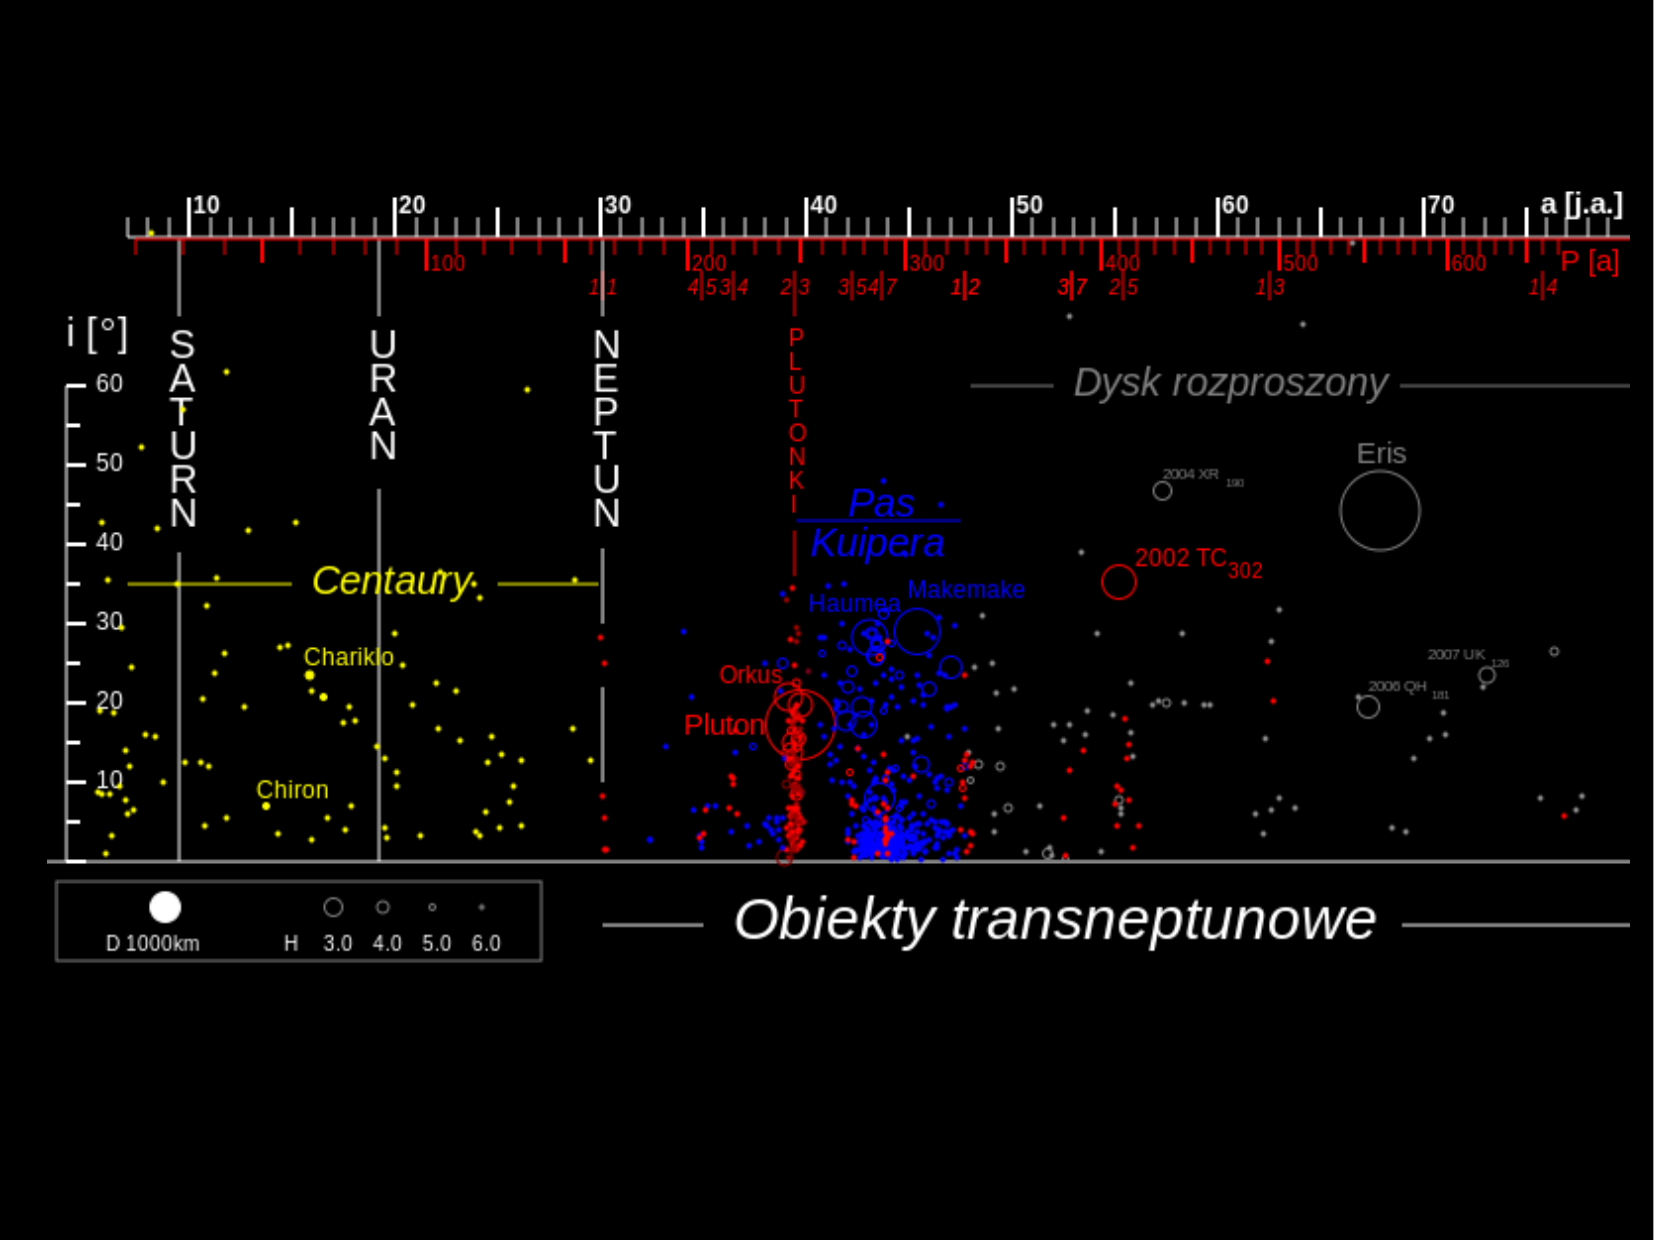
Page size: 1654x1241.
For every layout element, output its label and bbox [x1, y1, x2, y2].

picture [47, 188, 1630, 981]
